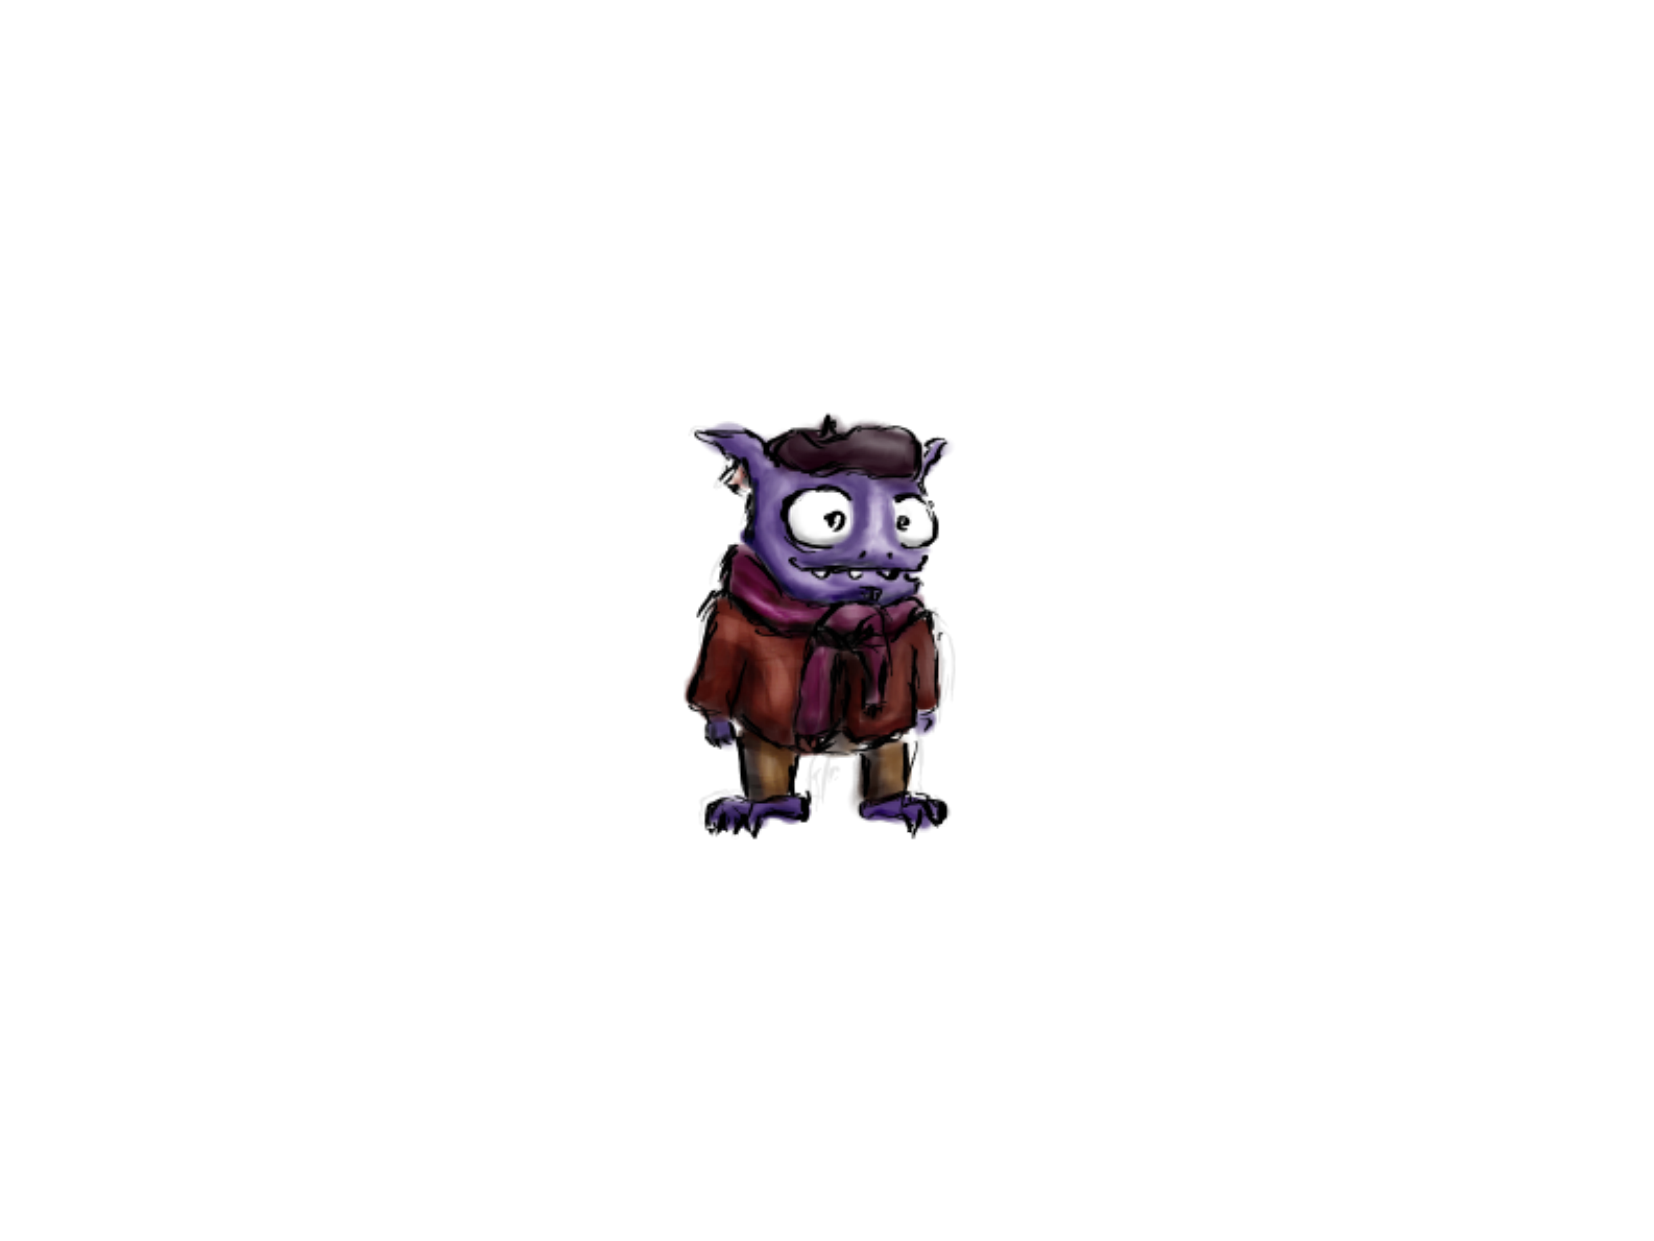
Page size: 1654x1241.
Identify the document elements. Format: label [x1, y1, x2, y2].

picture [647, 351, 1008, 877]
